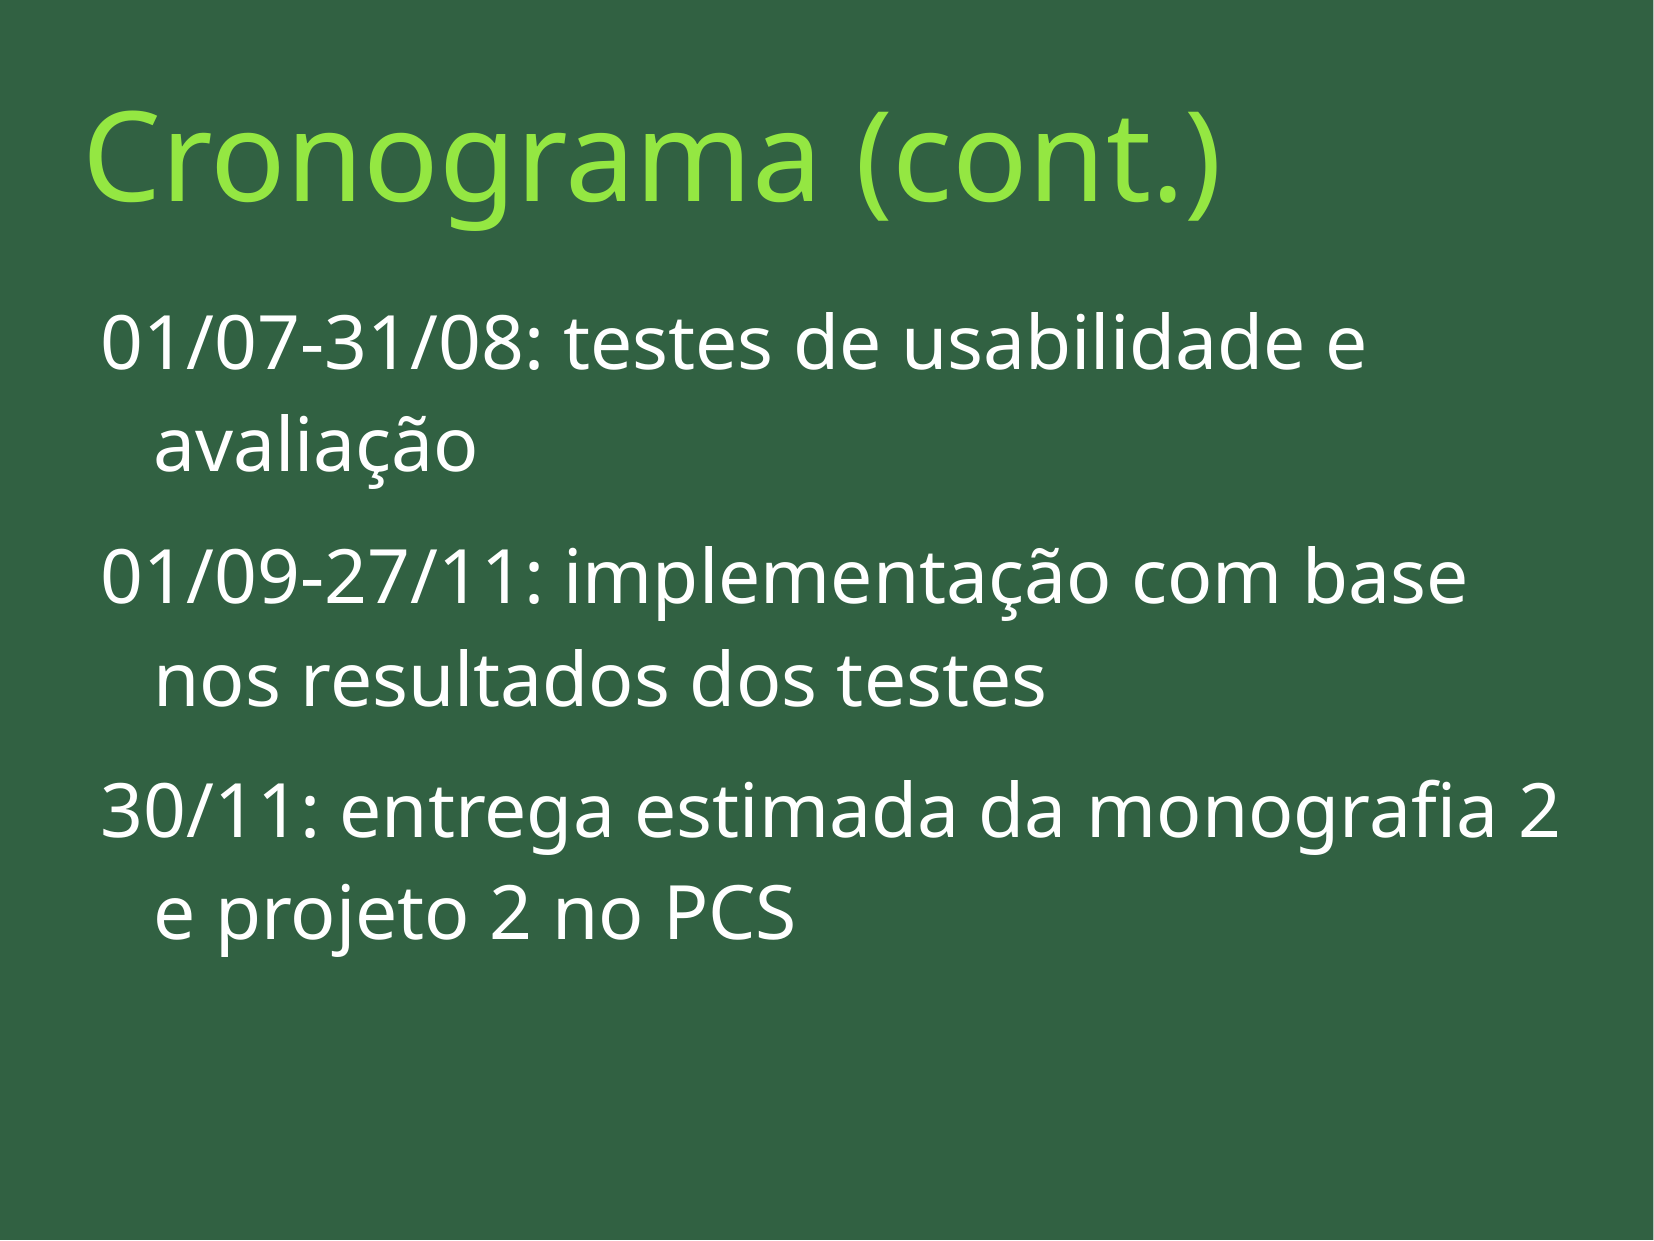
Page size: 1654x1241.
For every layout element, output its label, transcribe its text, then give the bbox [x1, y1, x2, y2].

list 01/07-31/08: testes de usabilidade e avaliação 01/09-27/11: implementação com base nos resultados dos testes 30/11: entrega estimada da monografia 2 e projeto 2 no PCS [82, 289, 1571, 985]
title Cronograma (cont.) [82, 49, 1571, 257]
